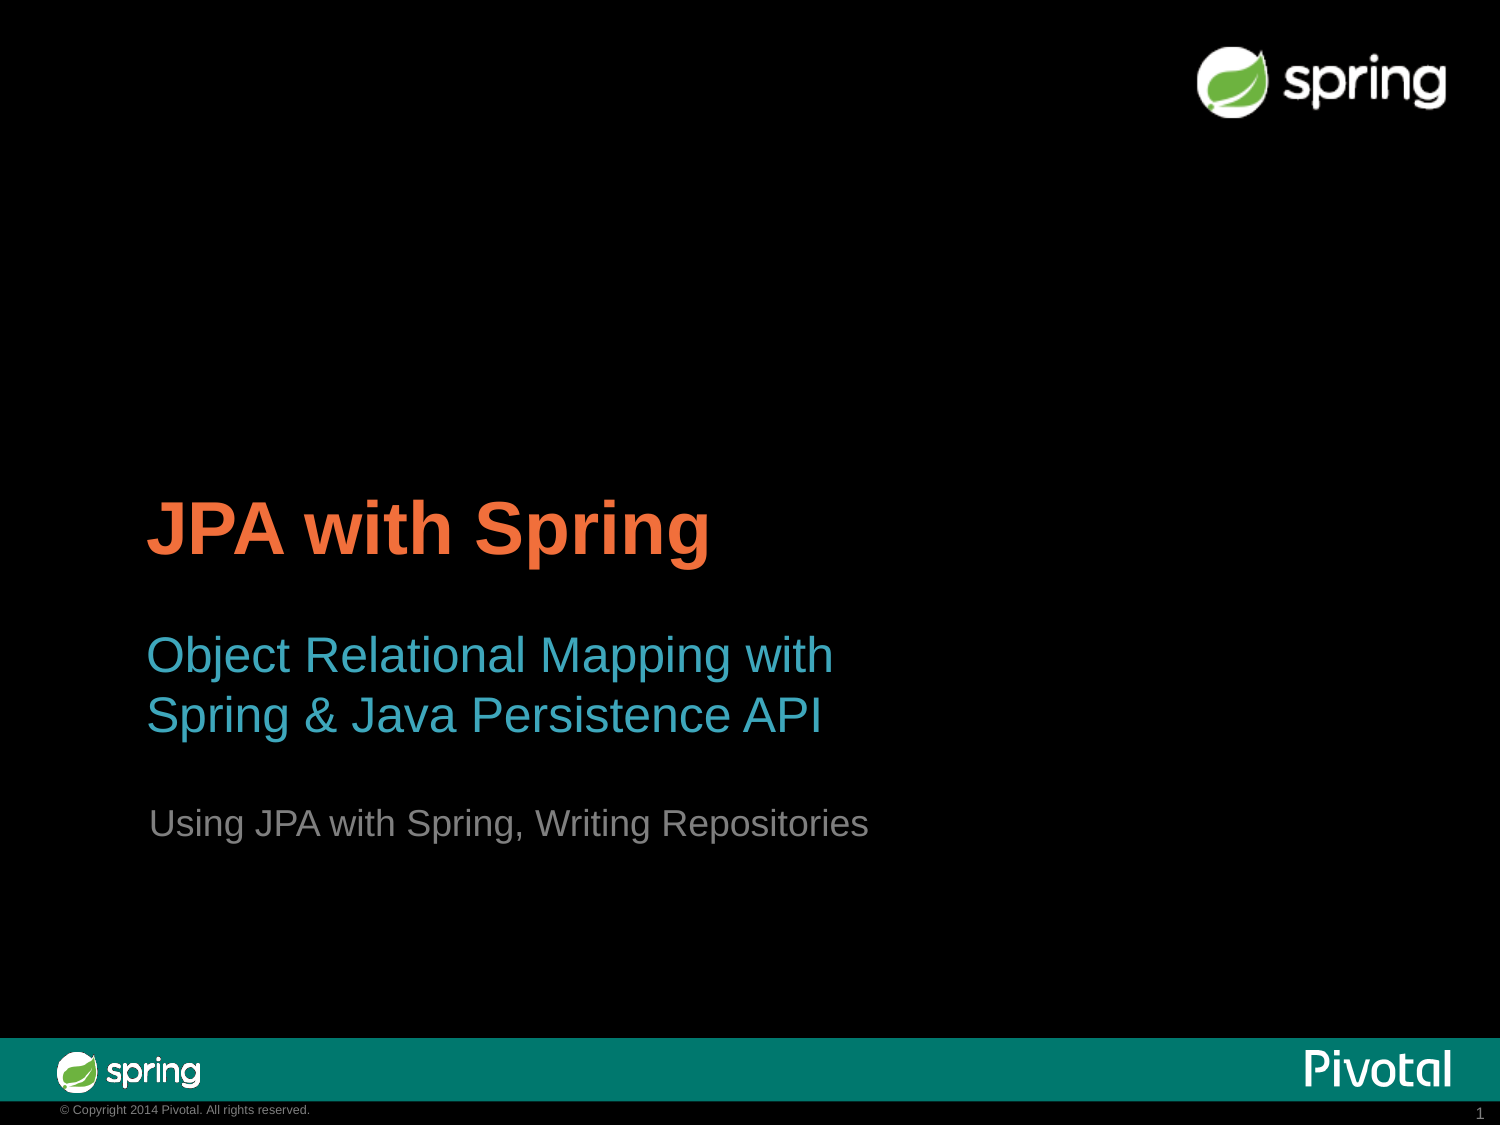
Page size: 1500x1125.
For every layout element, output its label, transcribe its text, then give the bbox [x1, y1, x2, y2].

list Using JPA with Spring, Writing Repositories [148, 798, 974, 845]
picture [1155, 28, 1465, 136]
picture [1304, 1047, 1452, 1090]
title JPA with Spring [146, 399, 866, 571]
text_box Object Relational Mapping with Spring & Java Persistence API [146, 622, 1139, 803]
picture [32, 1041, 210, 1103]
